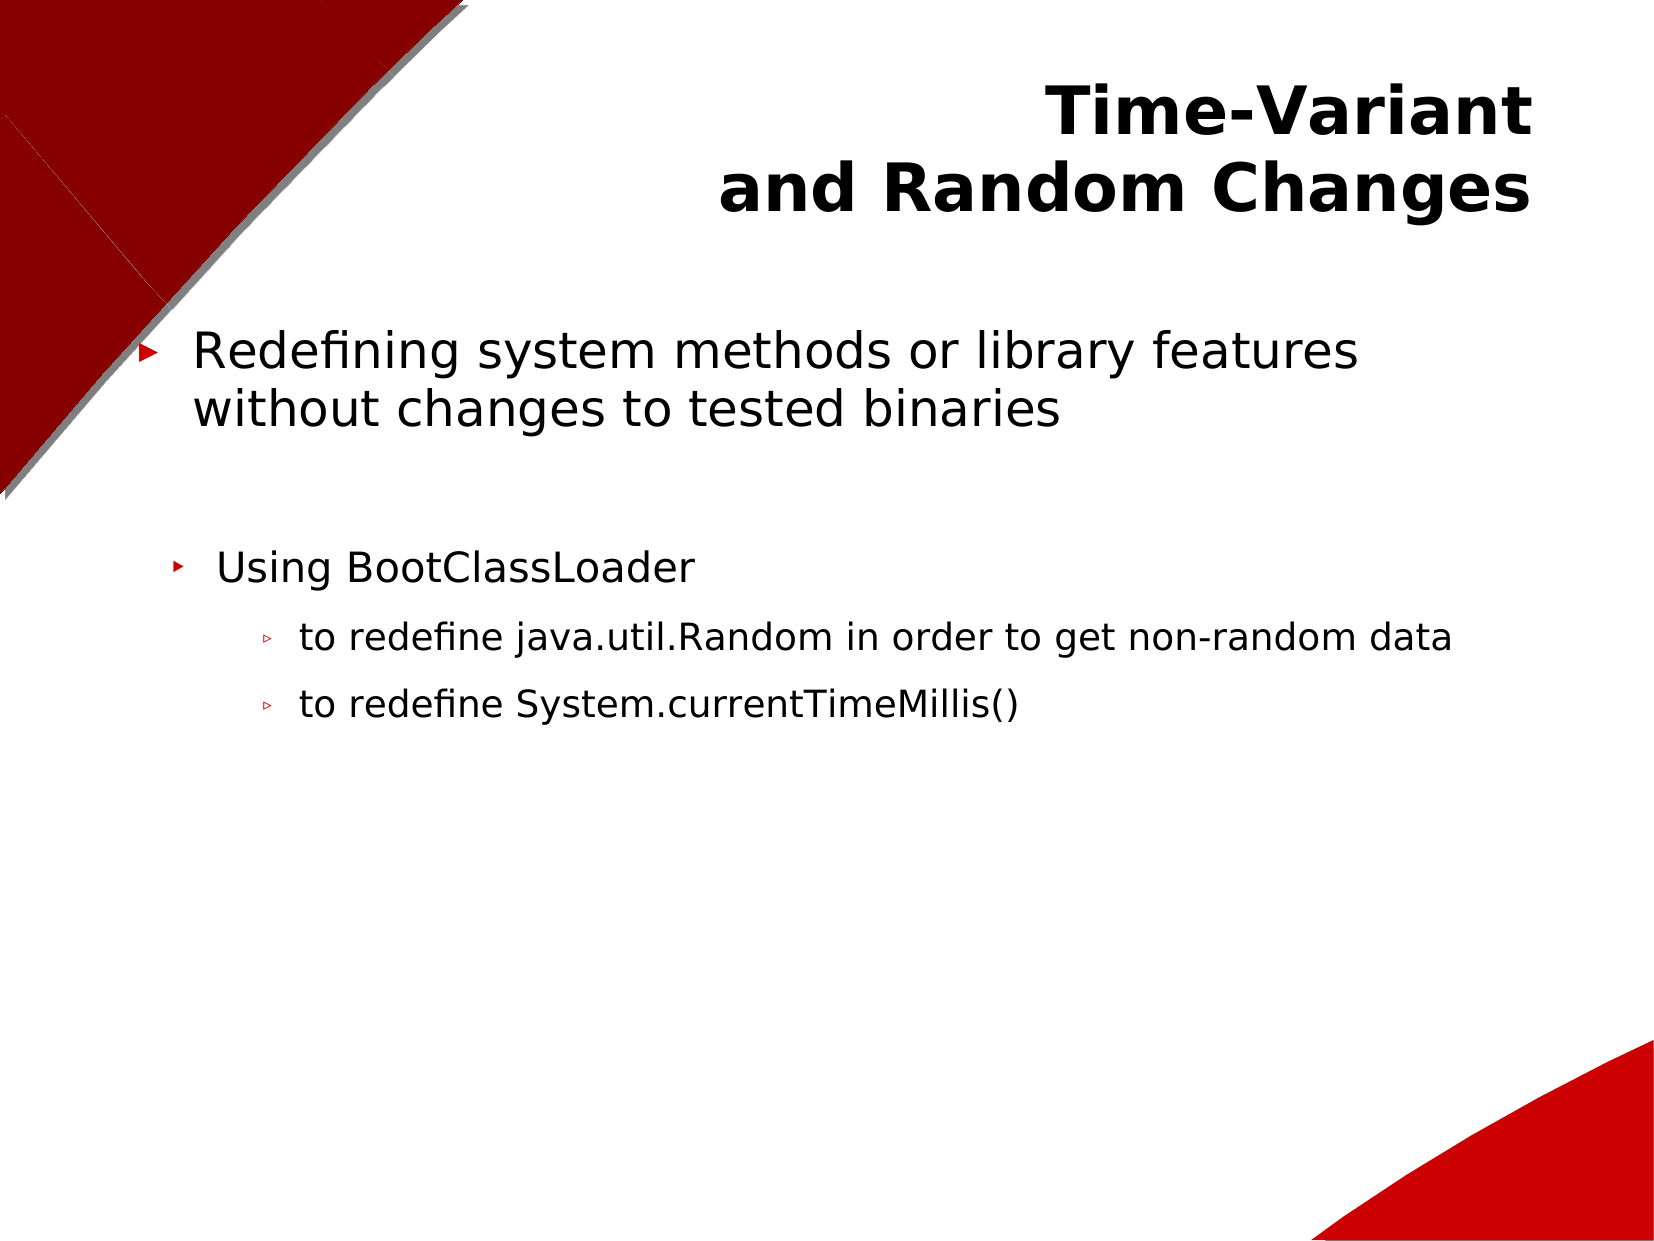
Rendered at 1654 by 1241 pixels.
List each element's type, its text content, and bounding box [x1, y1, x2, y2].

title Time-Variant and Random Changes [121, 53, 1534, 247]
list Redefining system methods or library features without changes to tested binaries Using BootClassLoader to redefine java.util.Random in order to get non-random data to redefine System.currentTimeMillis() [121, 322, 1561, 1126]
